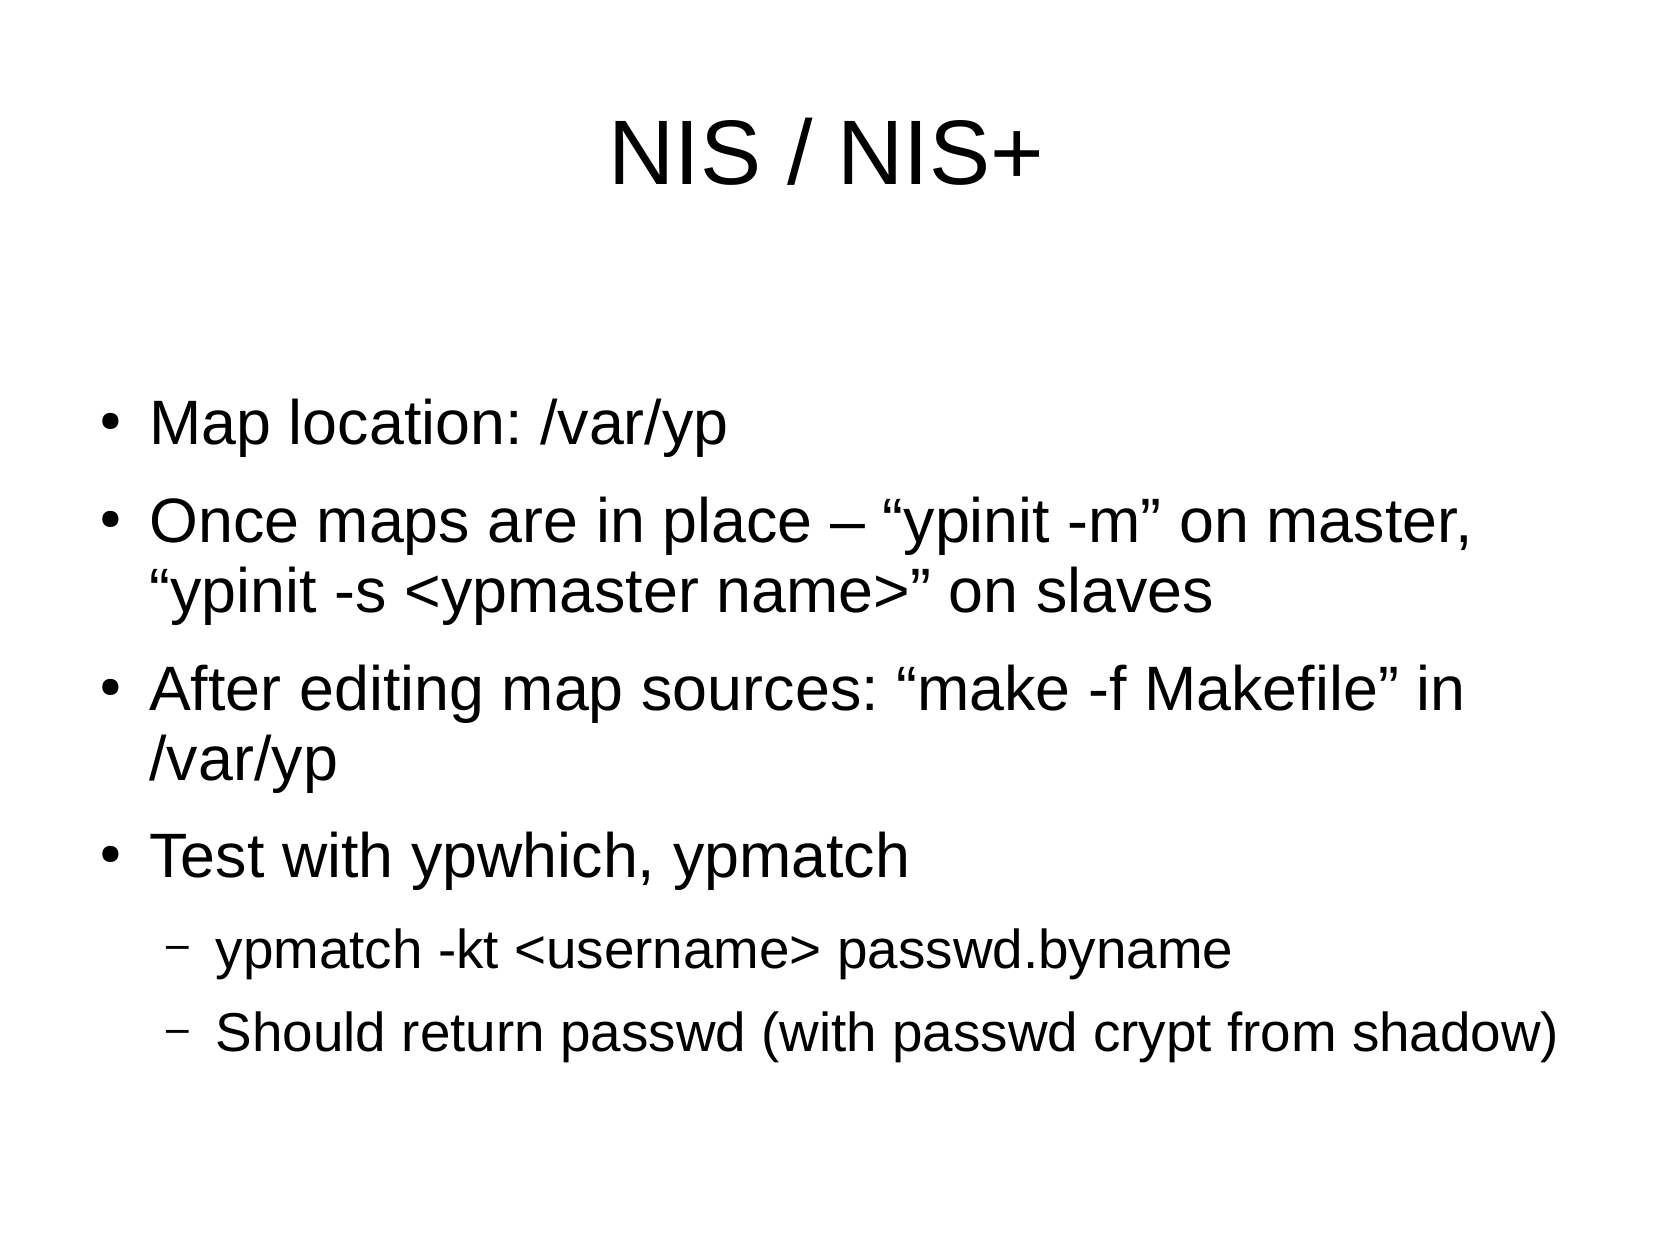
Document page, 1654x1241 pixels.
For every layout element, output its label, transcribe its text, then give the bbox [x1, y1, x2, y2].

list Map location: /var/yp Once maps are in place – “ypinit -m” on master, “ypinit -s <ypmaster name>” on slaves After editing map sources: “make -f Makefile” in /var/yp Test with ypwhich, ypmatch ypmatch -kt <username> passwd.byname Should return passwd (with passwd crypt from shadow) [82, 290, 1571, 1126]
title NIS / NIS+ [82, 49, 1571, 257]
